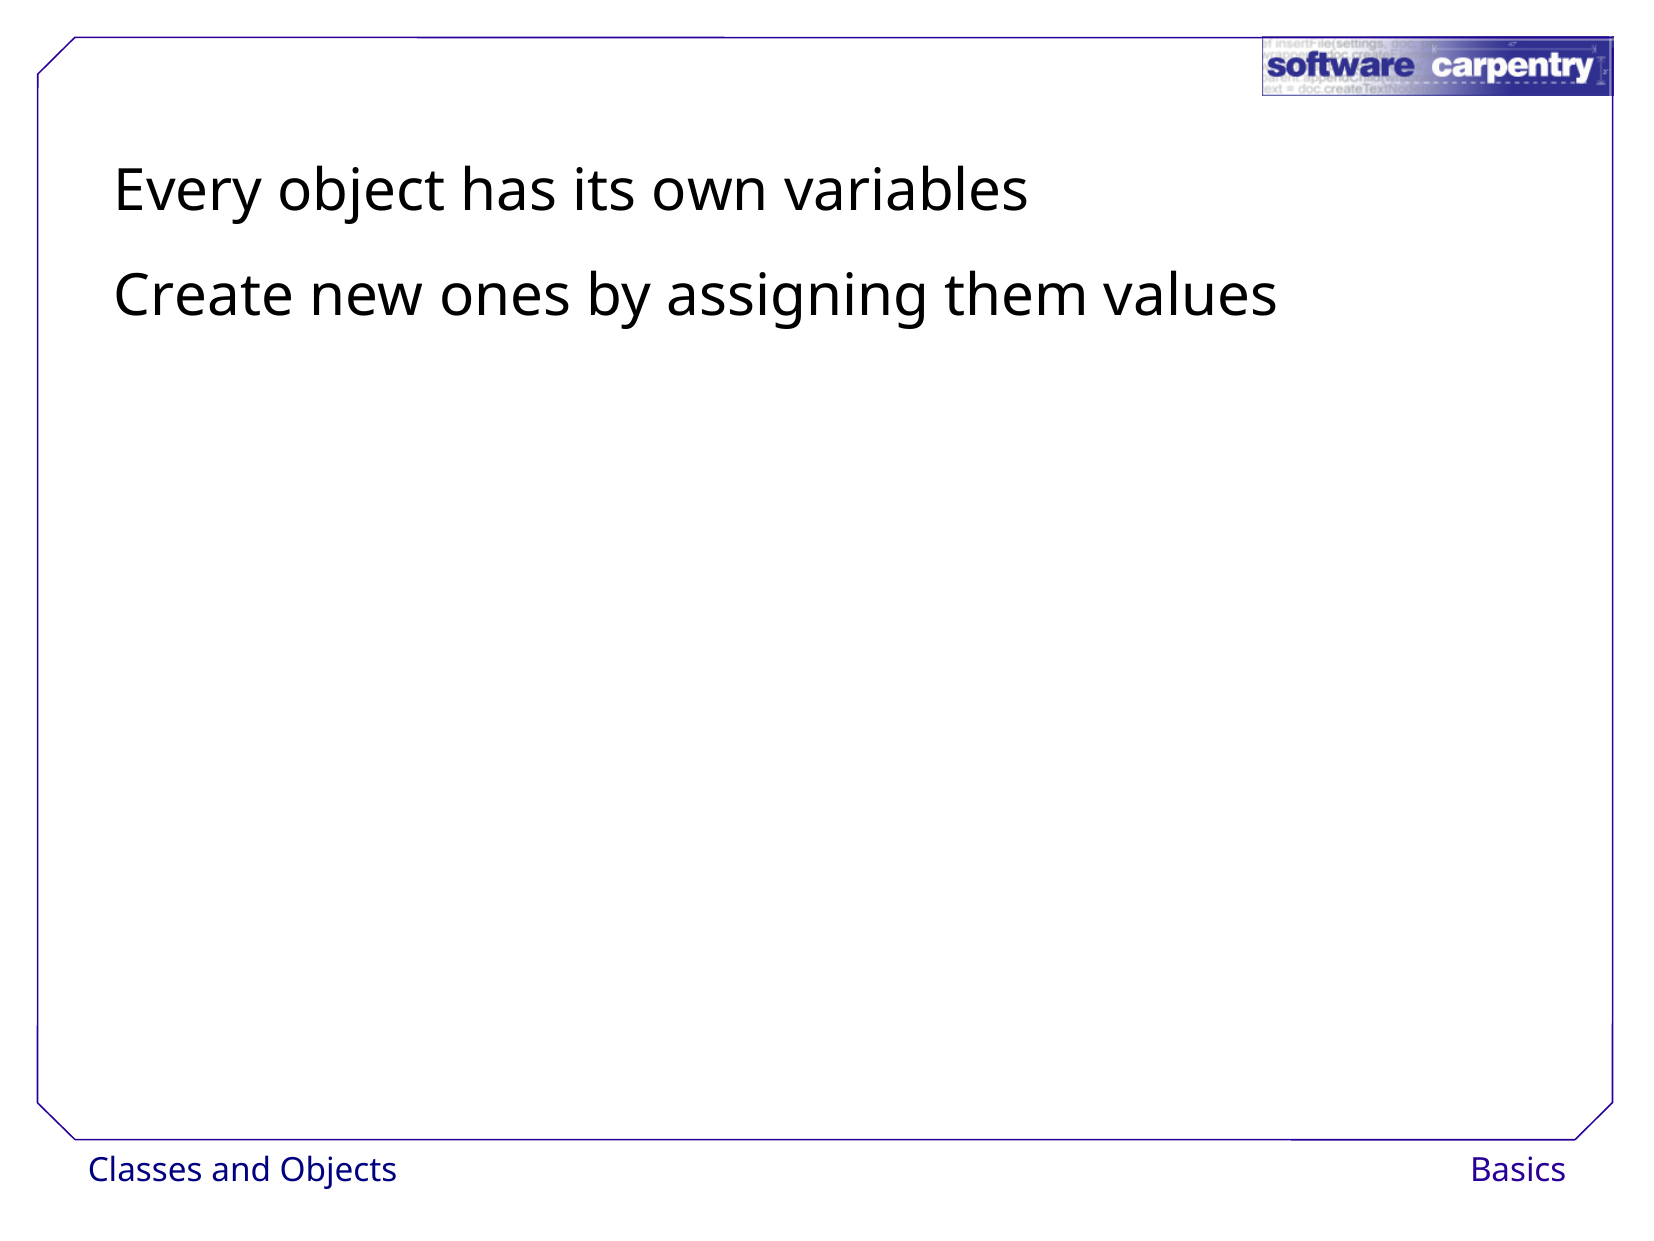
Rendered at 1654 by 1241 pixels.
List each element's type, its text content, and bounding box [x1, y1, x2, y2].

text_box Every object has its own variables Create new ones by assigning them values [99, 109, 1517, 335]
picture [1262, 36, 1614, 96]
